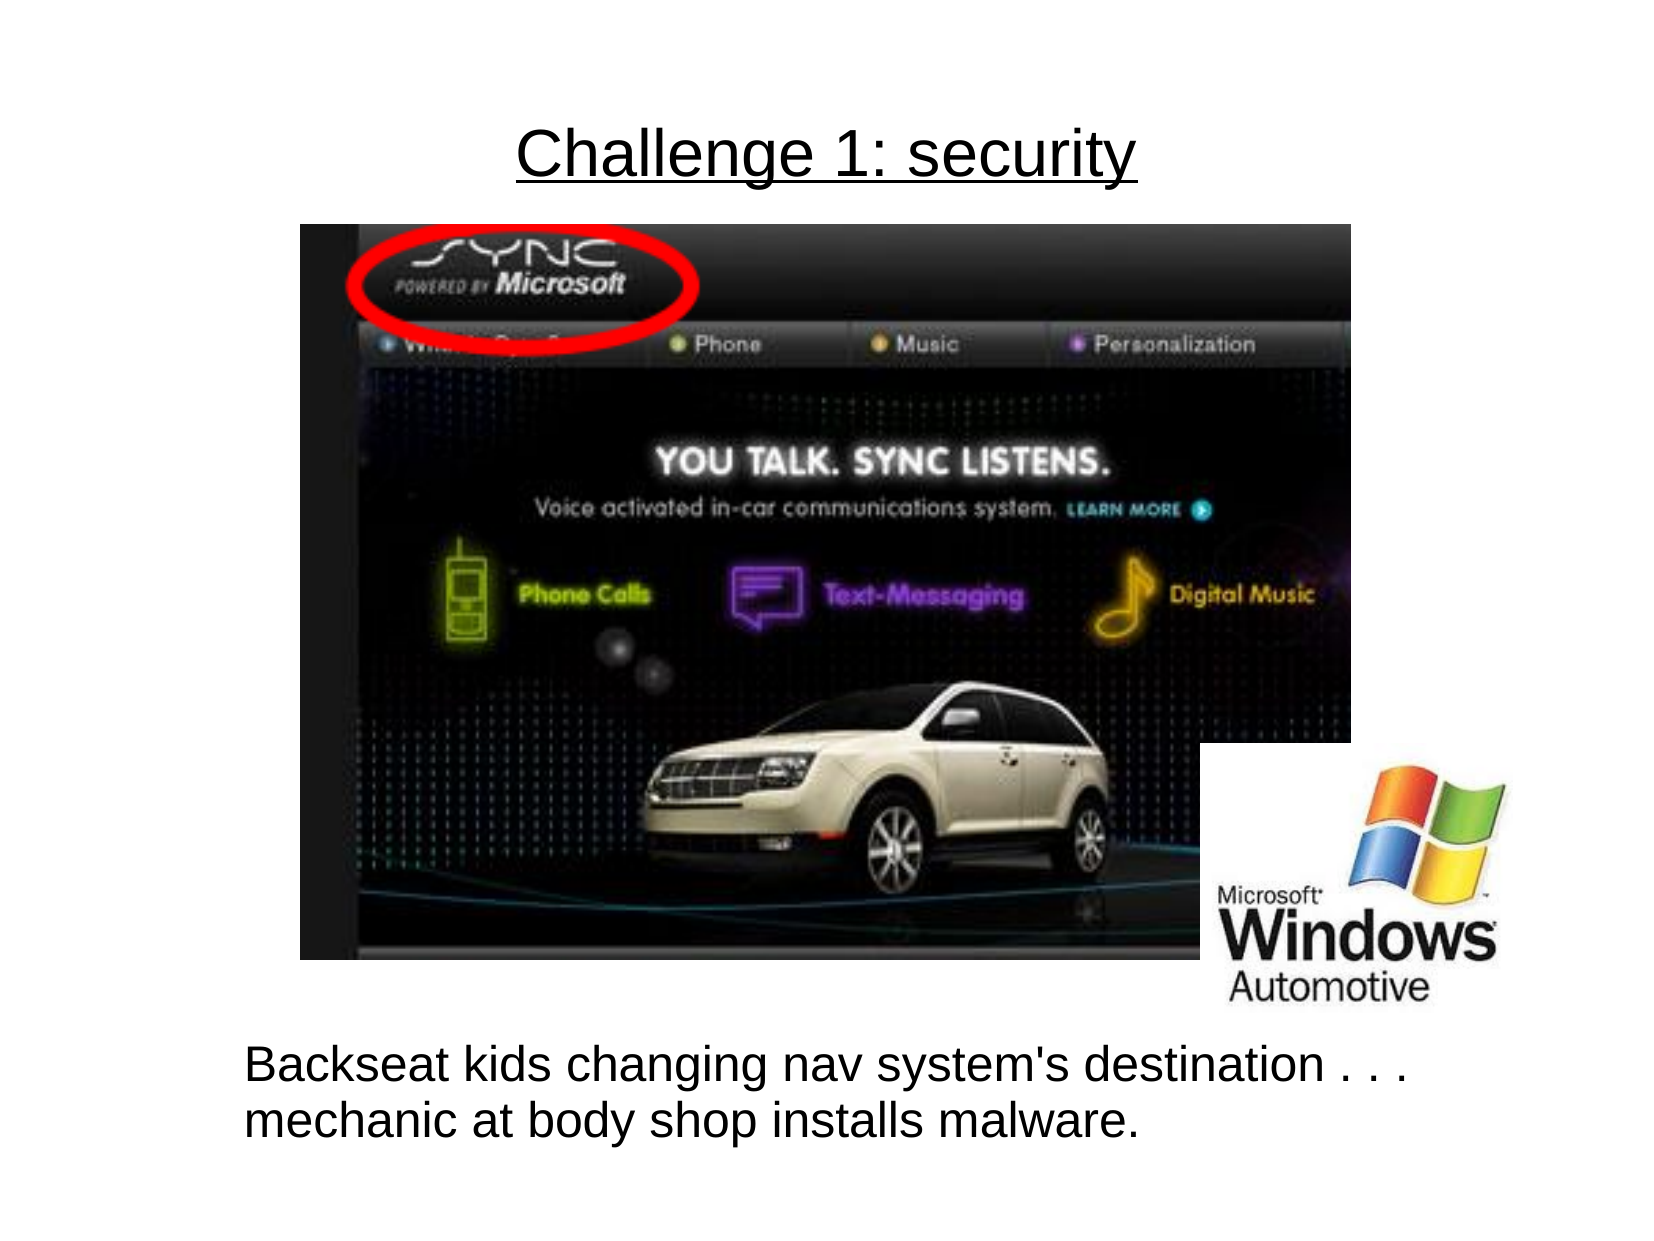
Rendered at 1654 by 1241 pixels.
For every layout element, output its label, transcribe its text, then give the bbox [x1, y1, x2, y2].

title Challenge 1: security [82, 49, 1571, 257]
text_box Backseat kids changing nav system's destination . . . mechanic at body shop installs malware. [229, 1029, 1425, 1156]
picture [300, 224, 1513, 1013]
